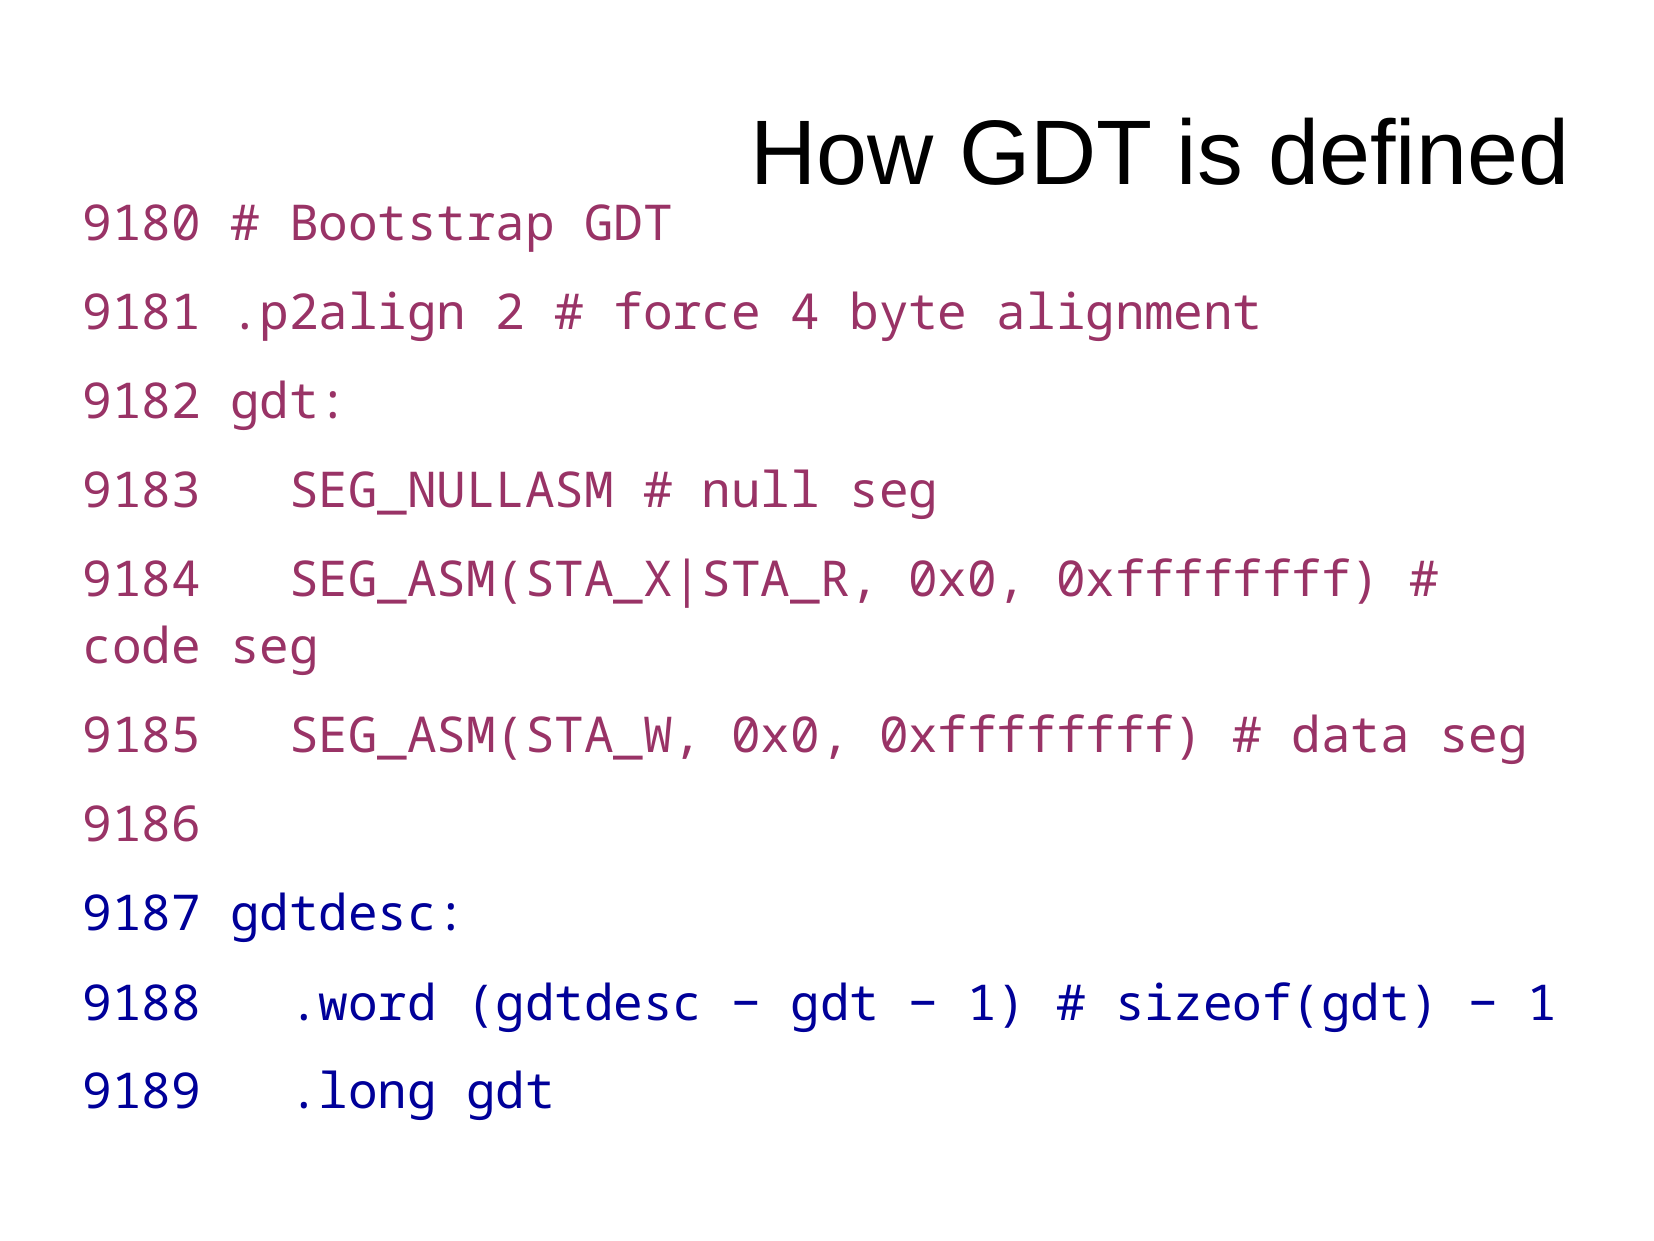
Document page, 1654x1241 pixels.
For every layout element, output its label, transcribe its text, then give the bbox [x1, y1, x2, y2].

list 9180 # Bootstrap GDT 9181 .p2align 2 # force 4 byte alignment 9182 gdt: 9183 SEG_NULLASM # null seg 9184 SEG_ASM(STA_X|STA_R, 0x0, 0xffffffff) # code seg 9185 SEG_ASM(STA_W, 0x0, 0xffffffff) # data seg 9186 9187 gdtdesc: 9188 .word (gdtdesc − gdt − 1) # sizeof(gdt) − 1 9189 .long gdt [82, 187, 1571, 1157]
title How GDT is defined [750, 49, 1571, 187]
